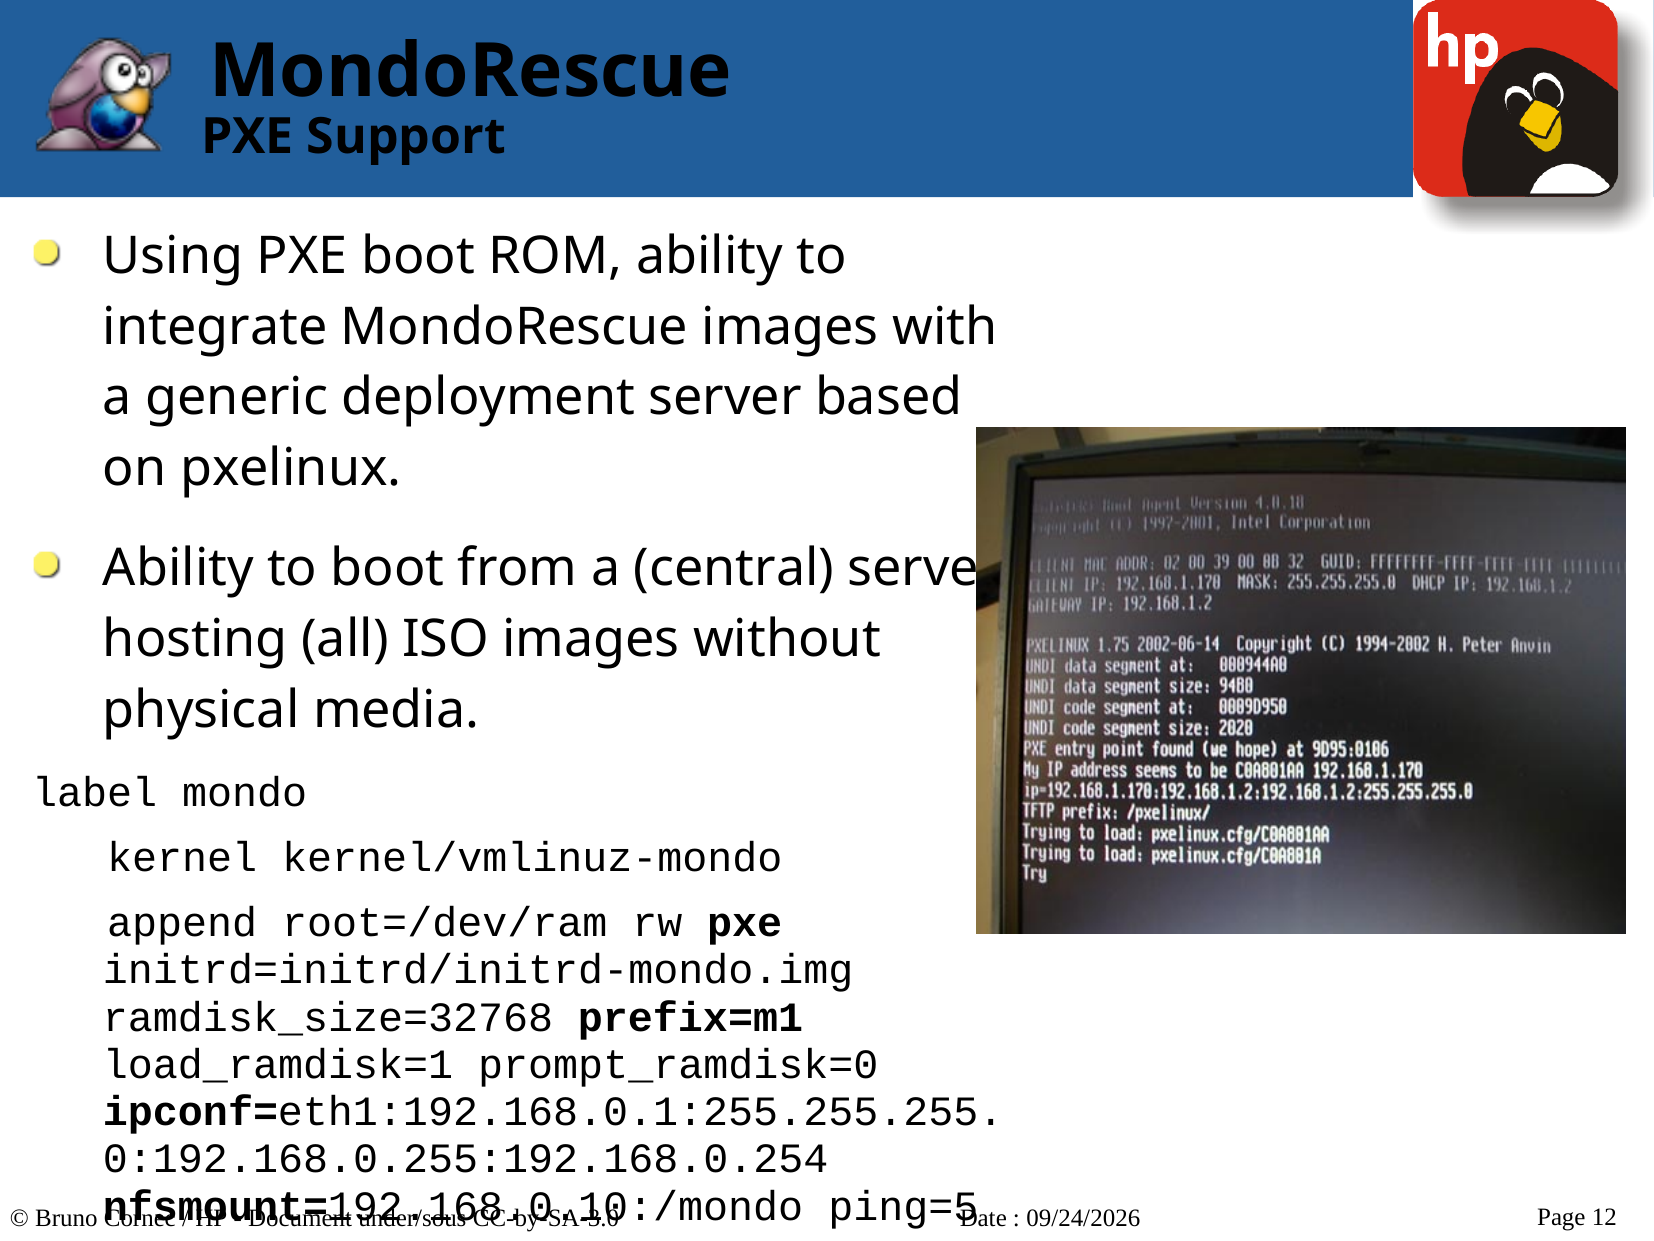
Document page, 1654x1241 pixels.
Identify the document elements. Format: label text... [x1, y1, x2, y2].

picture [1413, 0, 1654, 235]
list Using PXE boot ROM, ability to integrate MondoRescue images with a generic deployment server based on pxelinux. Ability to boot from a (central) server hosting (all) ISO images without physical media. label mondo kernel kernel/vmlinuz-mondo append root=/dev/ram rw pxe initrd=initrd/initrd-mondo.img ramdisk_size=32768 prefix=m1 load_ramdisk=1 prompt_ramdisk=0 ipconf=eth1:192.168.0.1:255.255.255.0:192.168.0.255:192.168.0.254 nfsmount=192.168.0.10:/mondo ping=5 [20, 217, 1005, 1181]
picture [0, 0, 211, 199]
title PXE Support [201, 32, 1191, 241]
picture [976, 427, 1626, 934]
